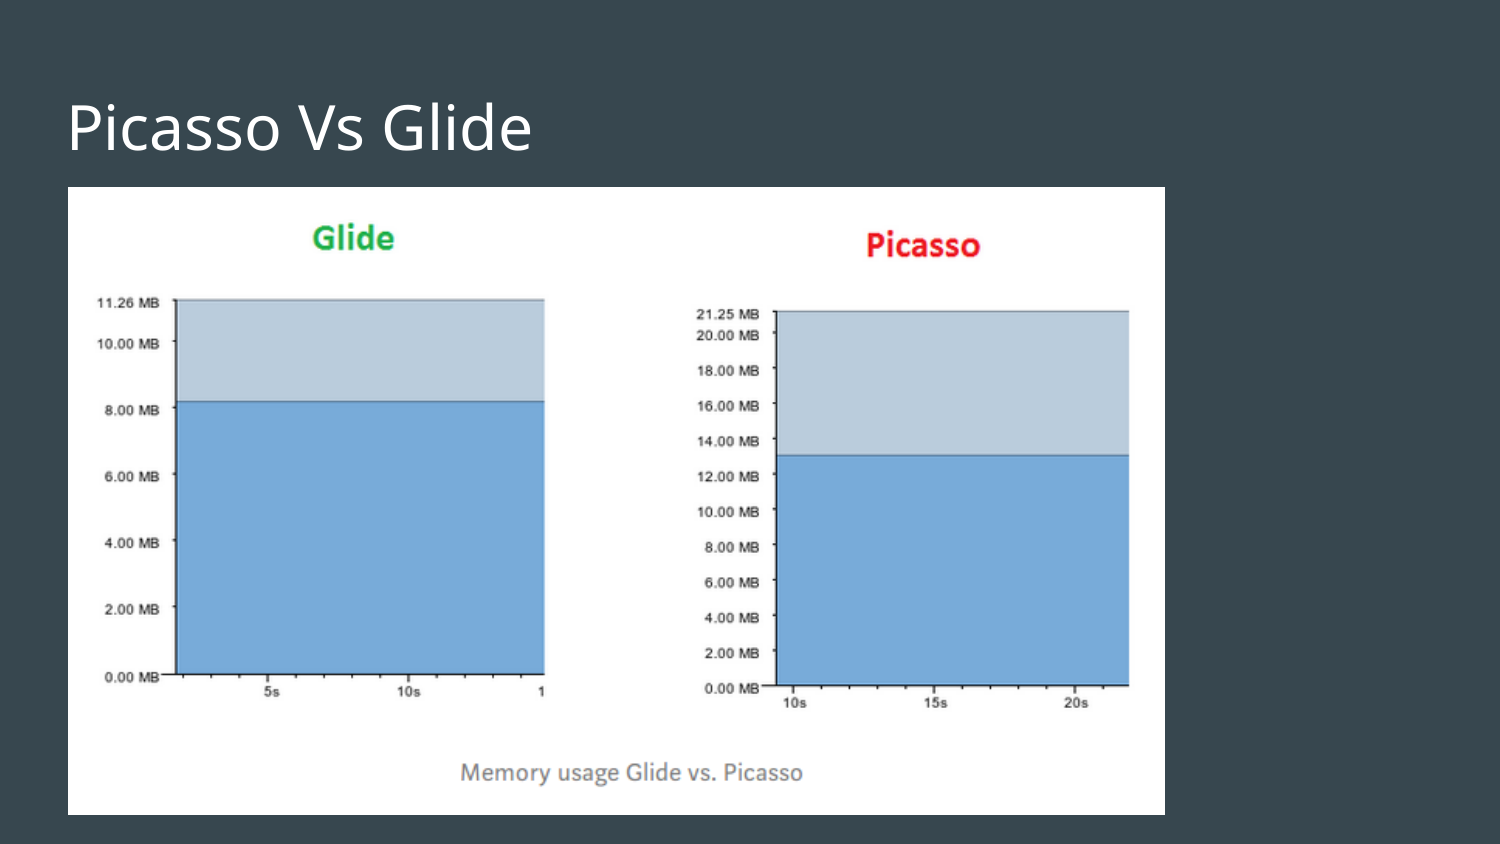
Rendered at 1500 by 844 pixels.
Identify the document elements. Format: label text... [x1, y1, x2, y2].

picture [68, 187, 1165, 815]
title Picasso Vs Glide [51, 72, 1449, 167]
